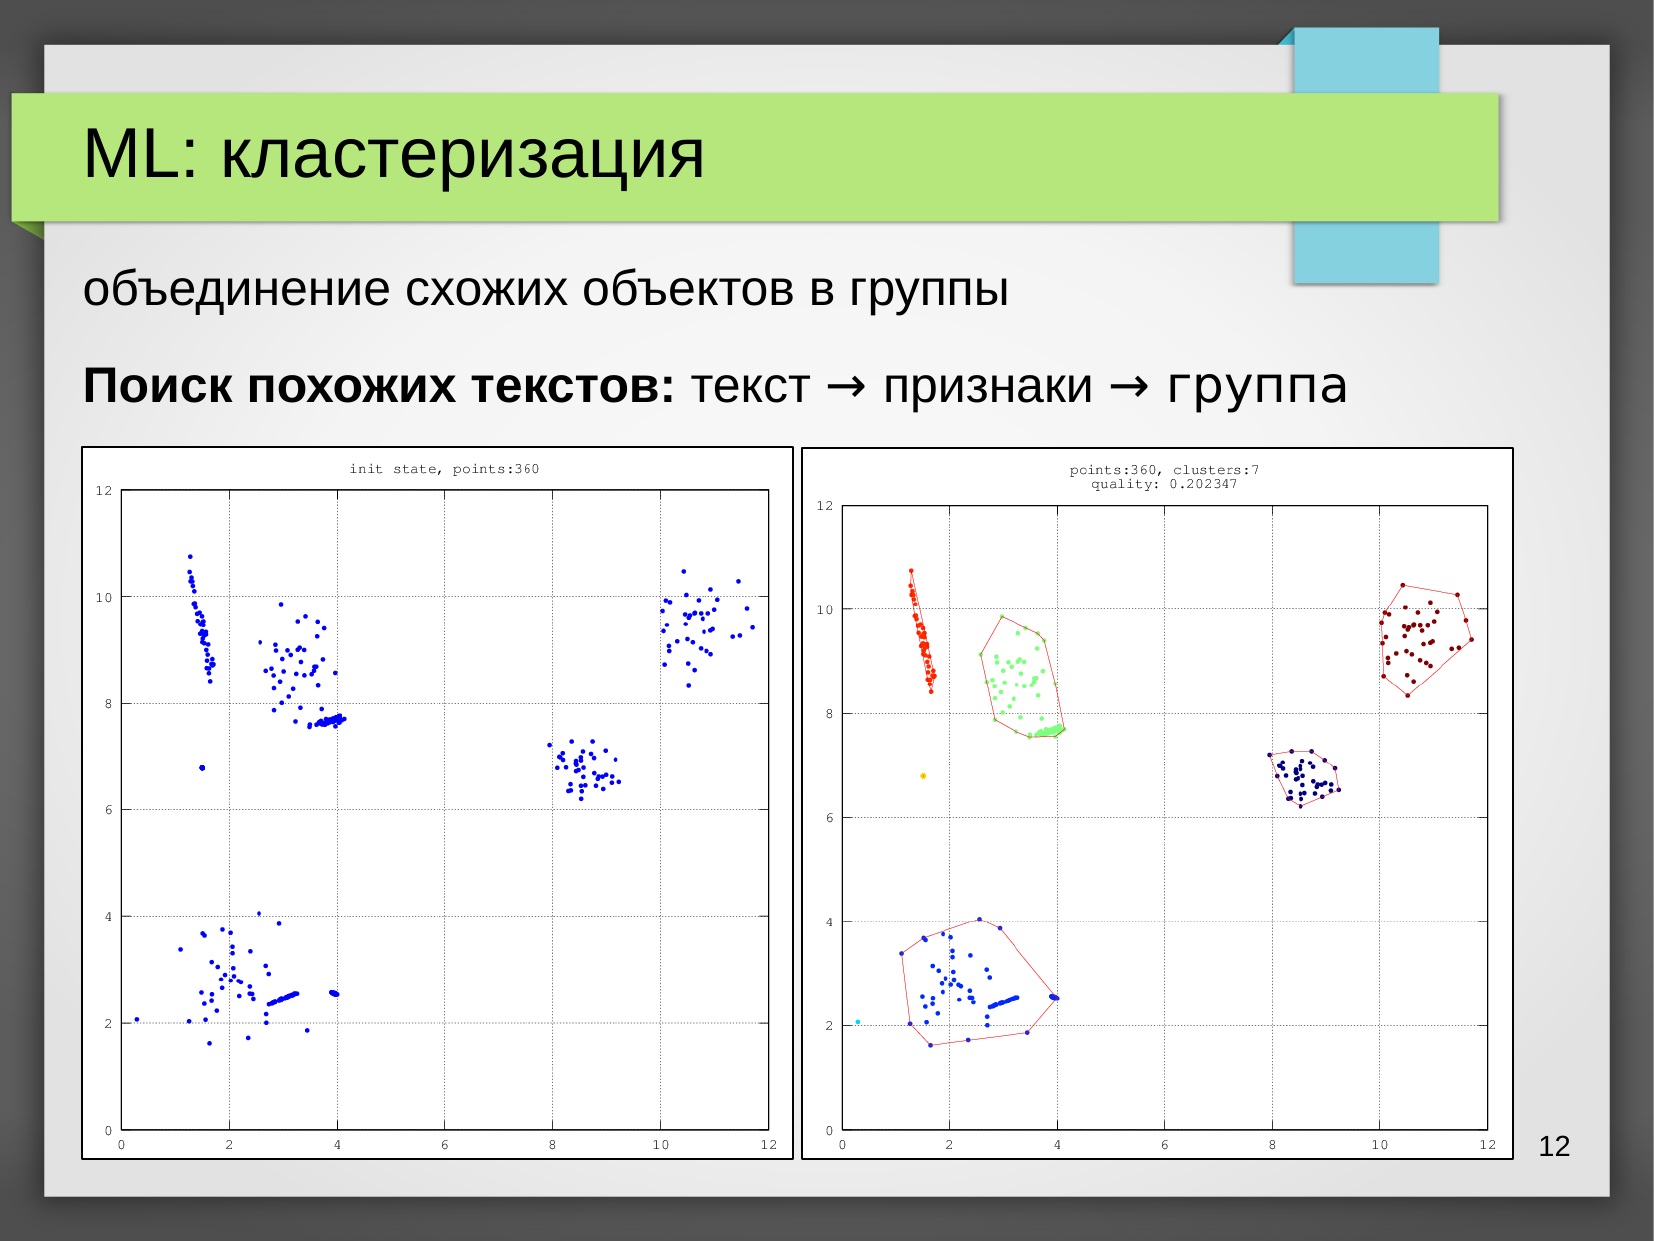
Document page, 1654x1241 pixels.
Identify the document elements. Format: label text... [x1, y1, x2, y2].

picture [0, 0, 1654, 1241]
title ML: кластеризация [82, 49, 1571, 257]
text_box Поиск похожих текстов: текст → признаки → группа [82, 354, 1512, 417]
text_box объединение схожих объектов в группы [82, 256, 1512, 319]
